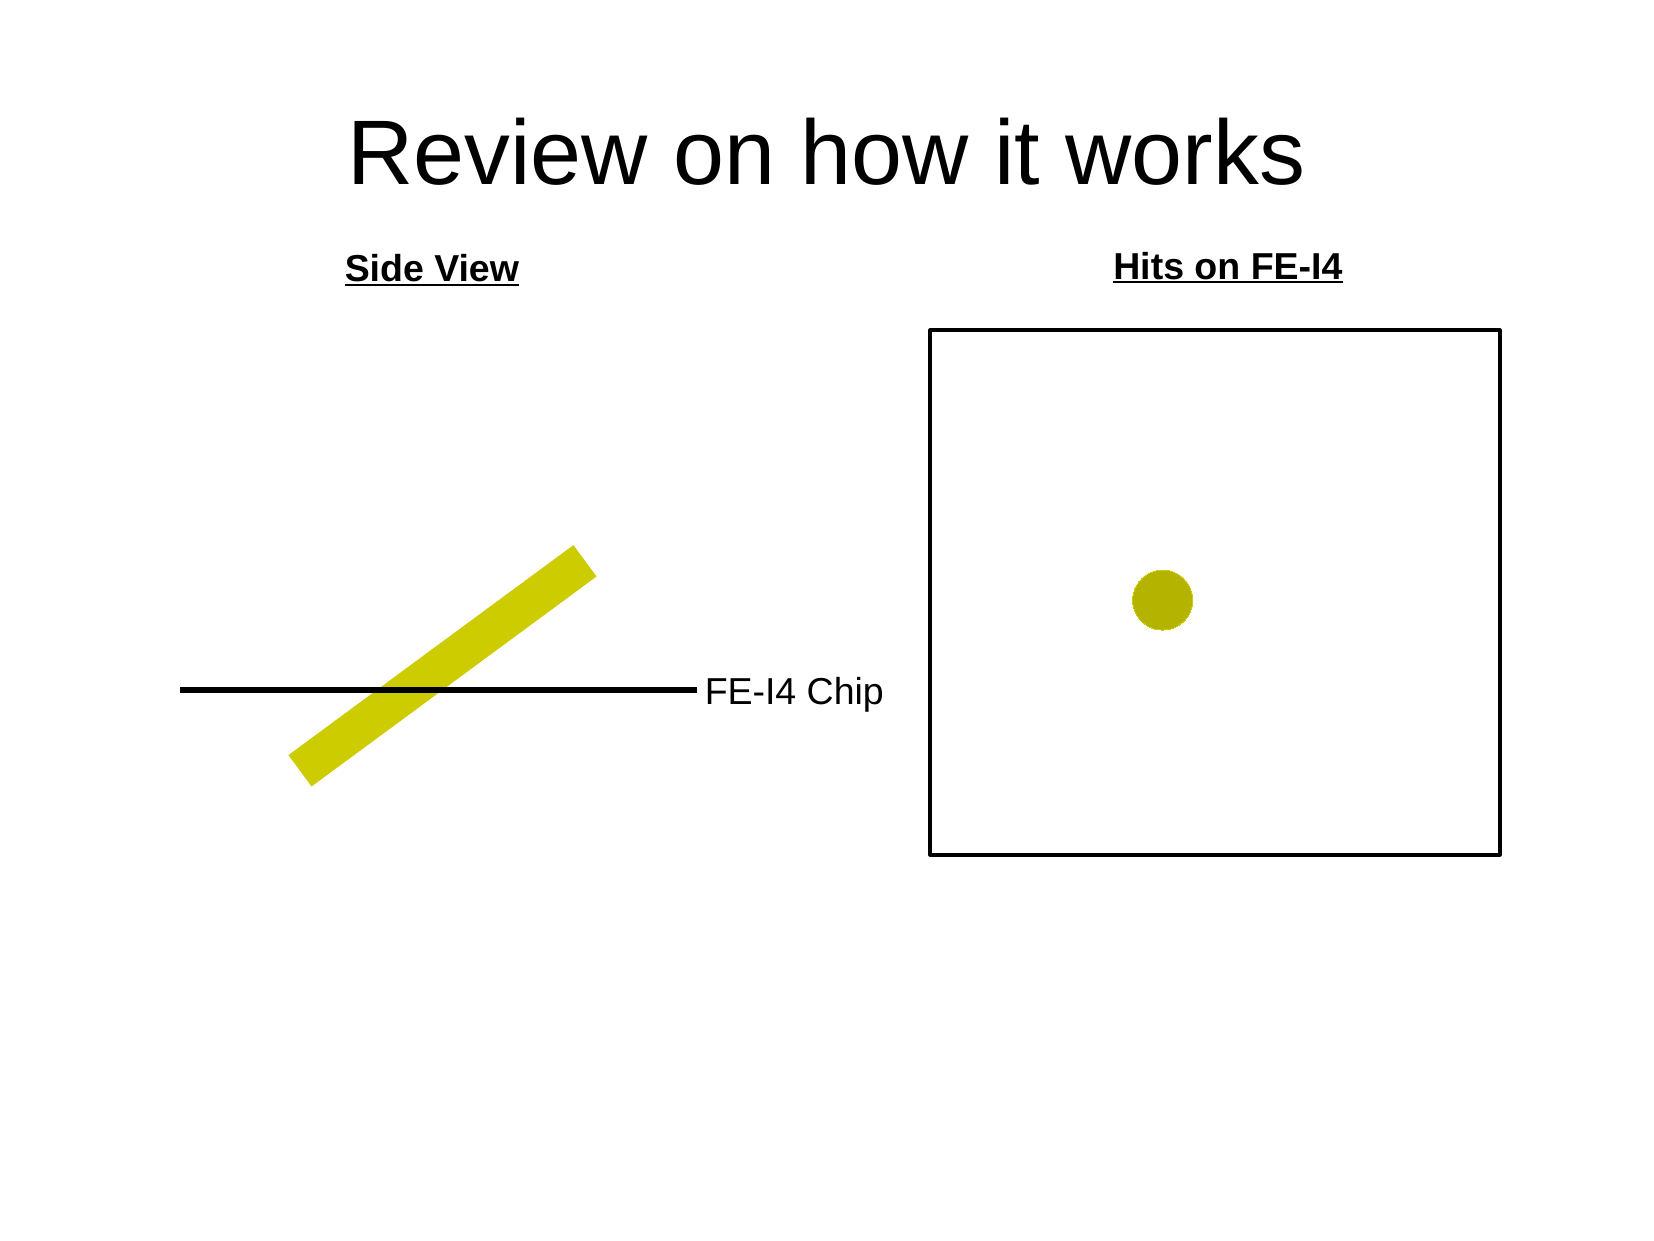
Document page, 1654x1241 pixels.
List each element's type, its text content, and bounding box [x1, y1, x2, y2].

text_box Side View [330, 240, 535, 297]
text_box [930, 330, 1501, 856]
title Review on how it works [82, 49, 1571, 257]
text_box FE-I4 Chip [690, 663, 899, 721]
text_box Hits on FE-I4 [1098, 237, 1358, 295]
